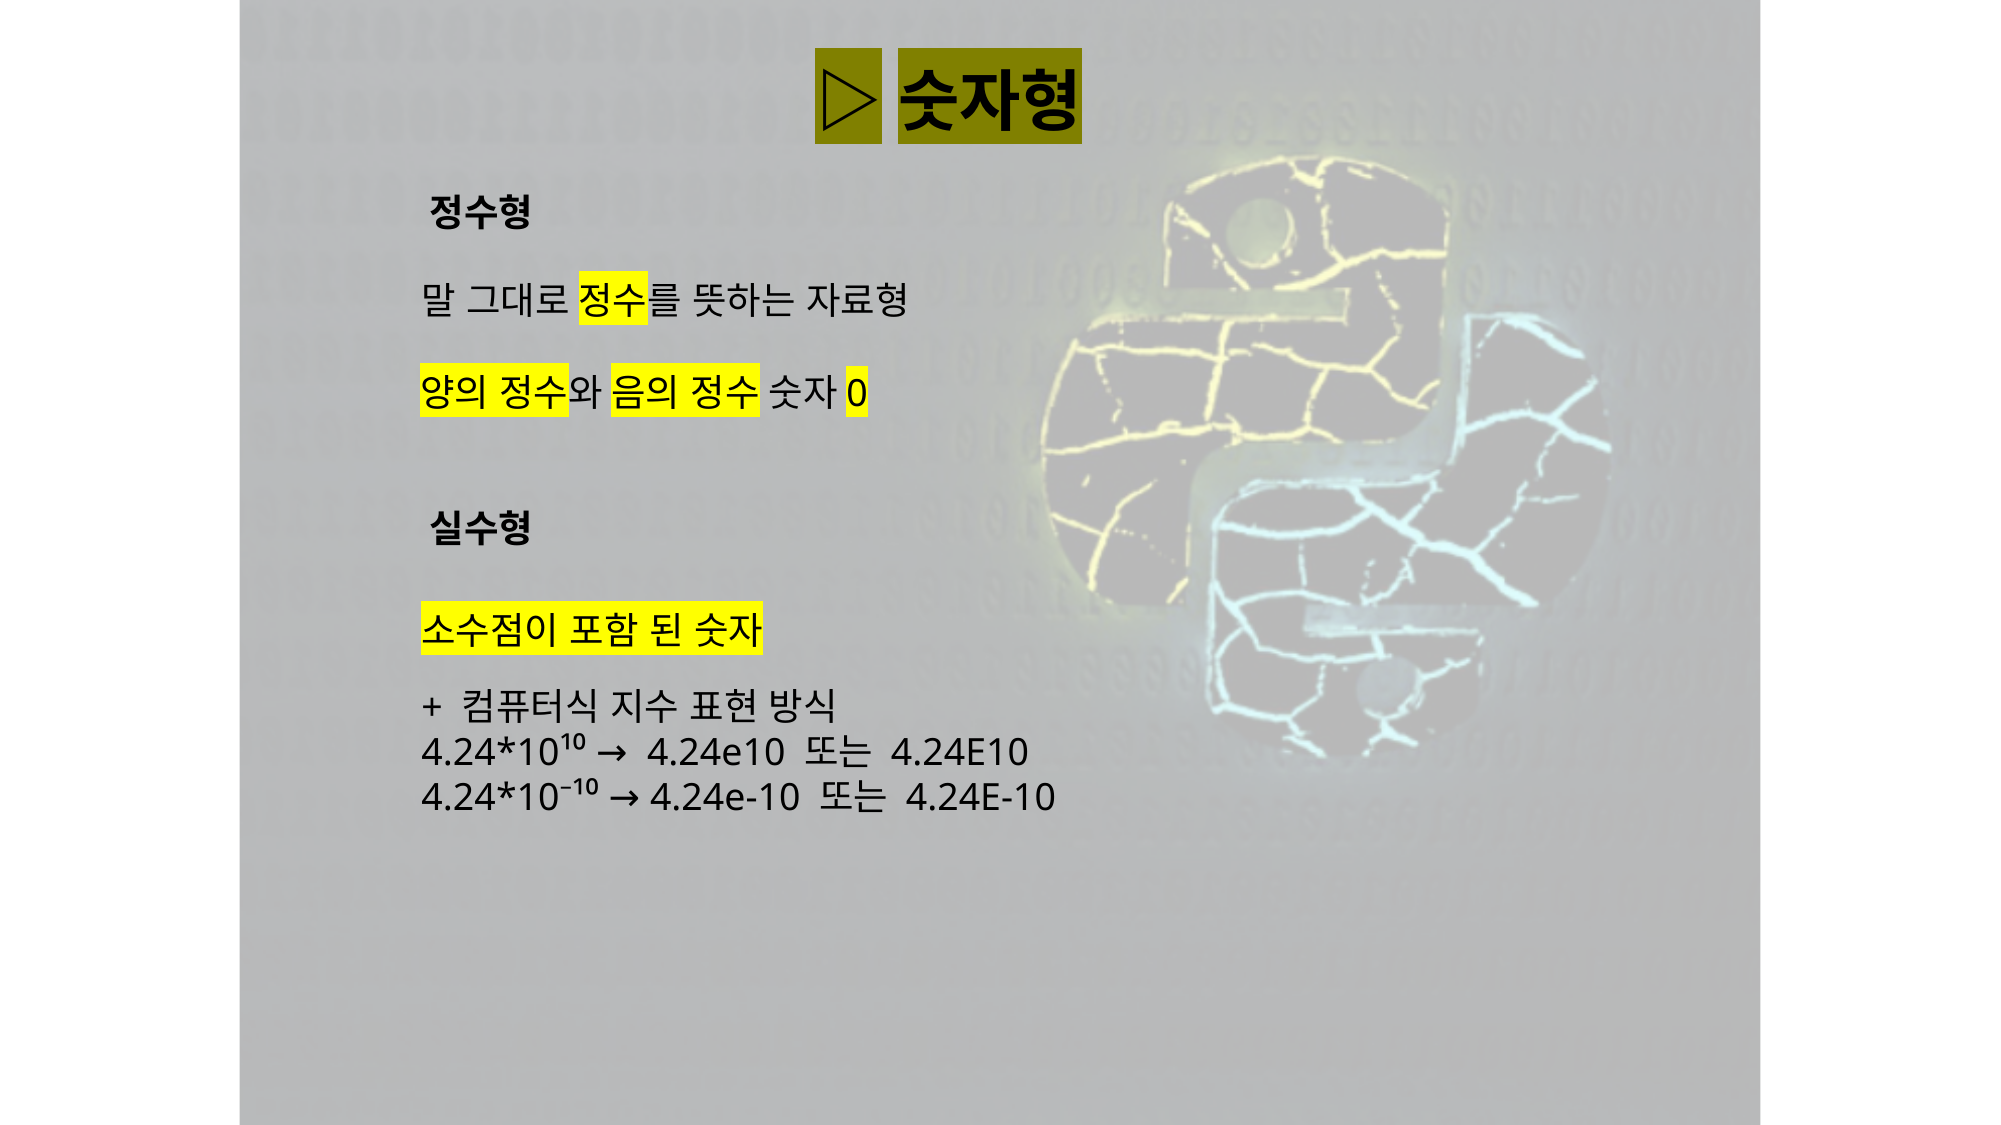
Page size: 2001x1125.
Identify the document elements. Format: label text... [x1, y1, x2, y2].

text_box 양의 정수와 음의 정수 숫자0 [404, 361, 1406, 422]
text_box ▷숫자형 [588, 50, 1310, 147]
text_box 소수점이 포함 된 숫자 [406, 599, 1407, 660]
text_box 실수형 [414, 497, 1415, 558]
text_box [88, 0, 1950, 1125]
text_box 정수형 [414, 181, 1415, 243]
text_box 말 그대로 정수를 뜻하는 자료형 [406, 269, 1407, 376]
text_box + 컴퓨터식 지수 표현 방식 4.24*10¹⁰ → 4.24e10 또는 4.24E10 4.24*10⁻¹⁰ → 4.24e-10 또는 4.24E-10 [406, 675, 1407, 827]
